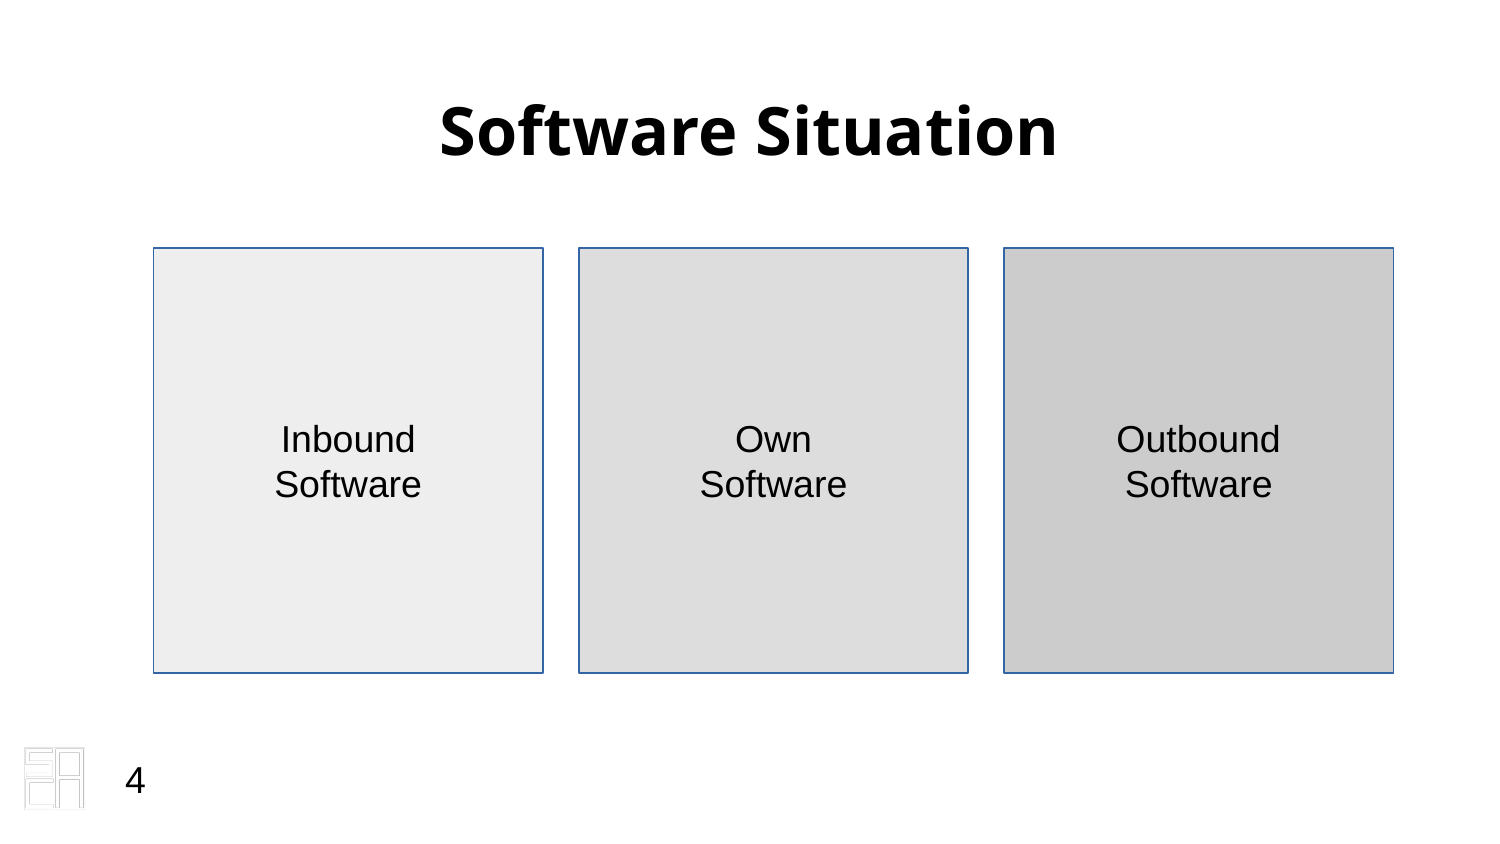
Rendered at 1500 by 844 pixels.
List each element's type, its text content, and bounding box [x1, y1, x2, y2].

text_box Outbound Software [1003, 248, 1394, 673]
text_box Software Situation [74, 39, 1425, 169]
text_box Inbound Software [153, 248, 543, 673]
picture [23, 746, 86, 811]
text_box Own Software [578, 248, 969, 673]
